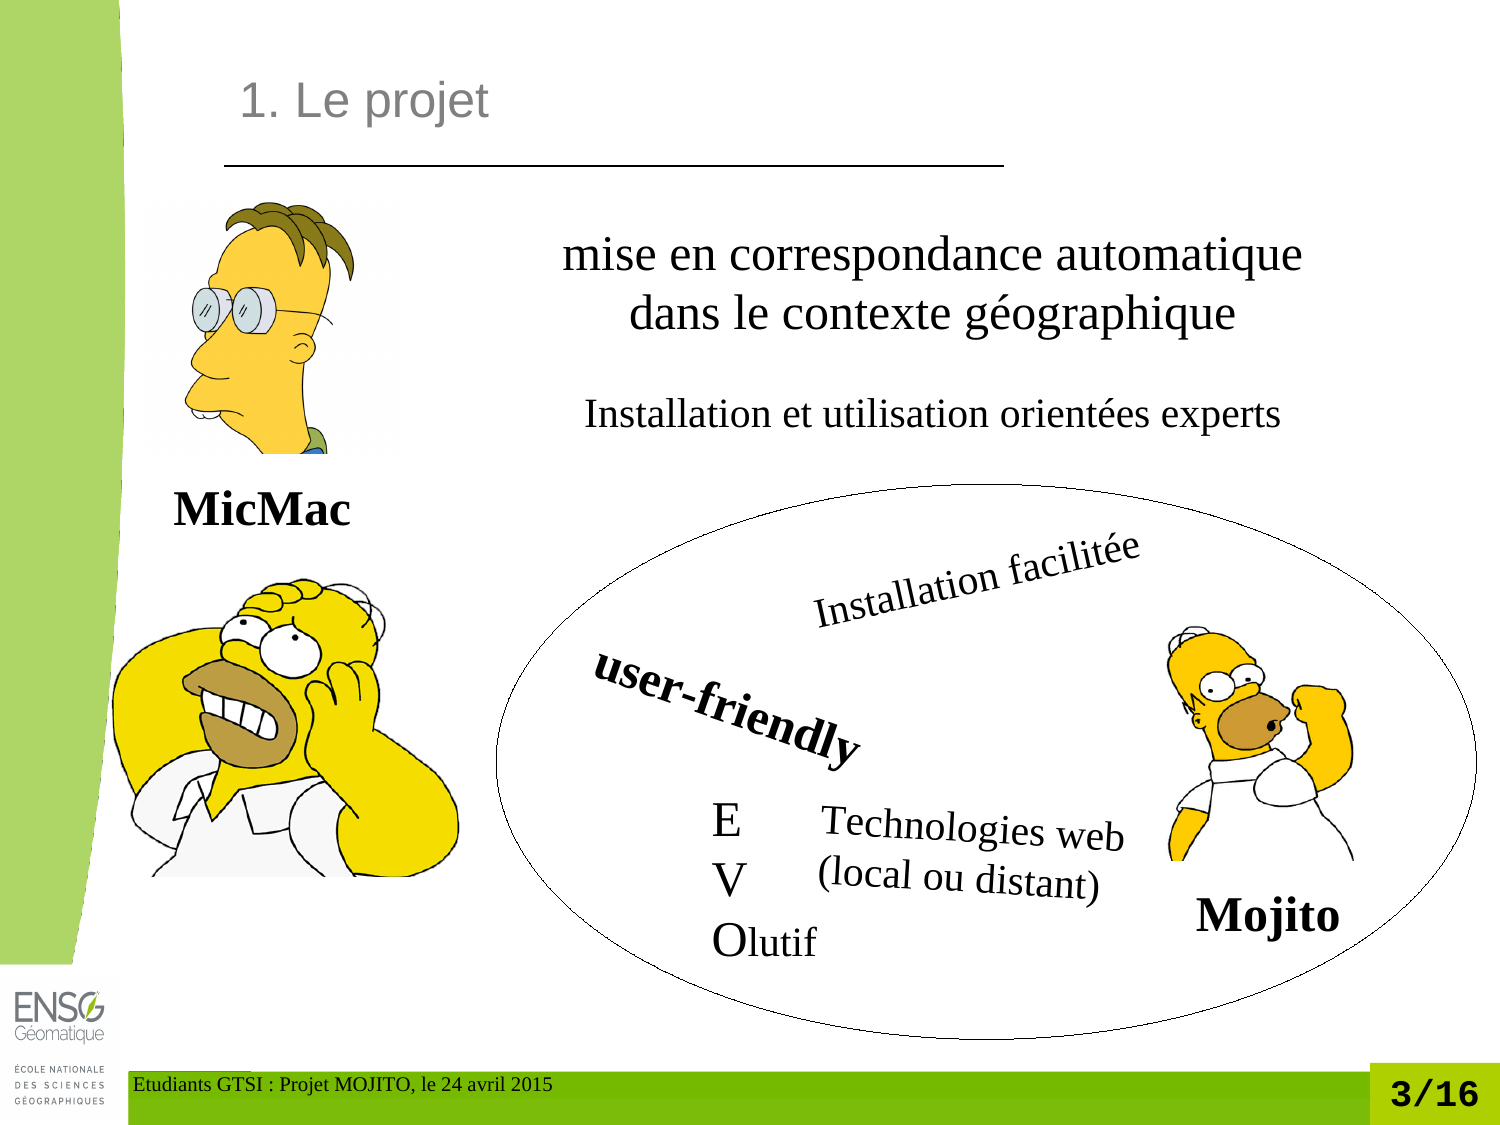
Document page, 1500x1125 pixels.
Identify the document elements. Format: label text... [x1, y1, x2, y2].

text_box E V Olutif [696, 779, 833, 975]
text_box mise en correspondance automatique dans le contexte géographique Installation et utilisation orientées experts [507, 212, 1359, 443]
text_box Installation facilitée [792, 504, 1161, 647]
text_box MicMac [158, 468, 367, 544]
picture [0, 0, 1500, 1125]
text_box user-friendly [571, 616, 926, 804]
text_box Mojito [1181, 874, 1389, 949]
text_box Technologies web (local ou distant) [813, 636, 1149, 919]
title 1. Le projet [224, 28, 975, 165]
